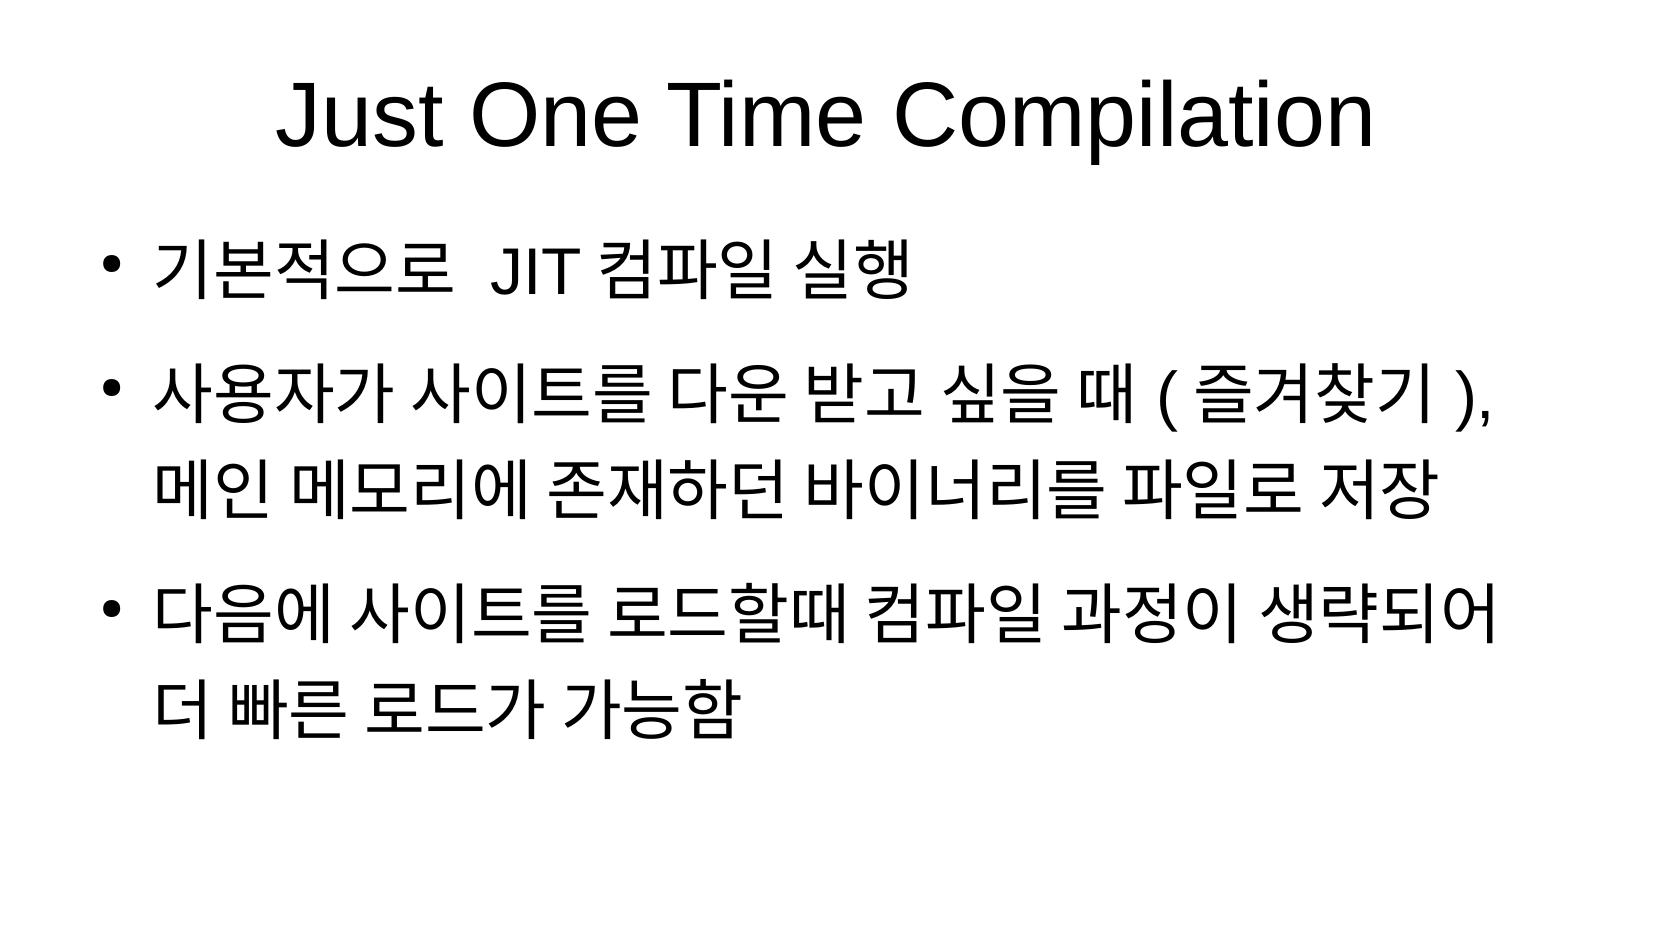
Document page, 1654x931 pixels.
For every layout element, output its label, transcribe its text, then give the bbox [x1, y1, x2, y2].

list 기본적으로 JIT컴파일 실행 사용자가 사이트를 다운 받고 싶을 때(즐겨찾기), 메인 메모리에 존재하던 바이너리를 파일로 저장 다음에 사이트를 로드할때 컴파일 과정이 생략되어 더 빠른 로드가 가능함 [82, 217, 1571, 758]
title Just One Time Compilation [82, 37, 1571, 193]
